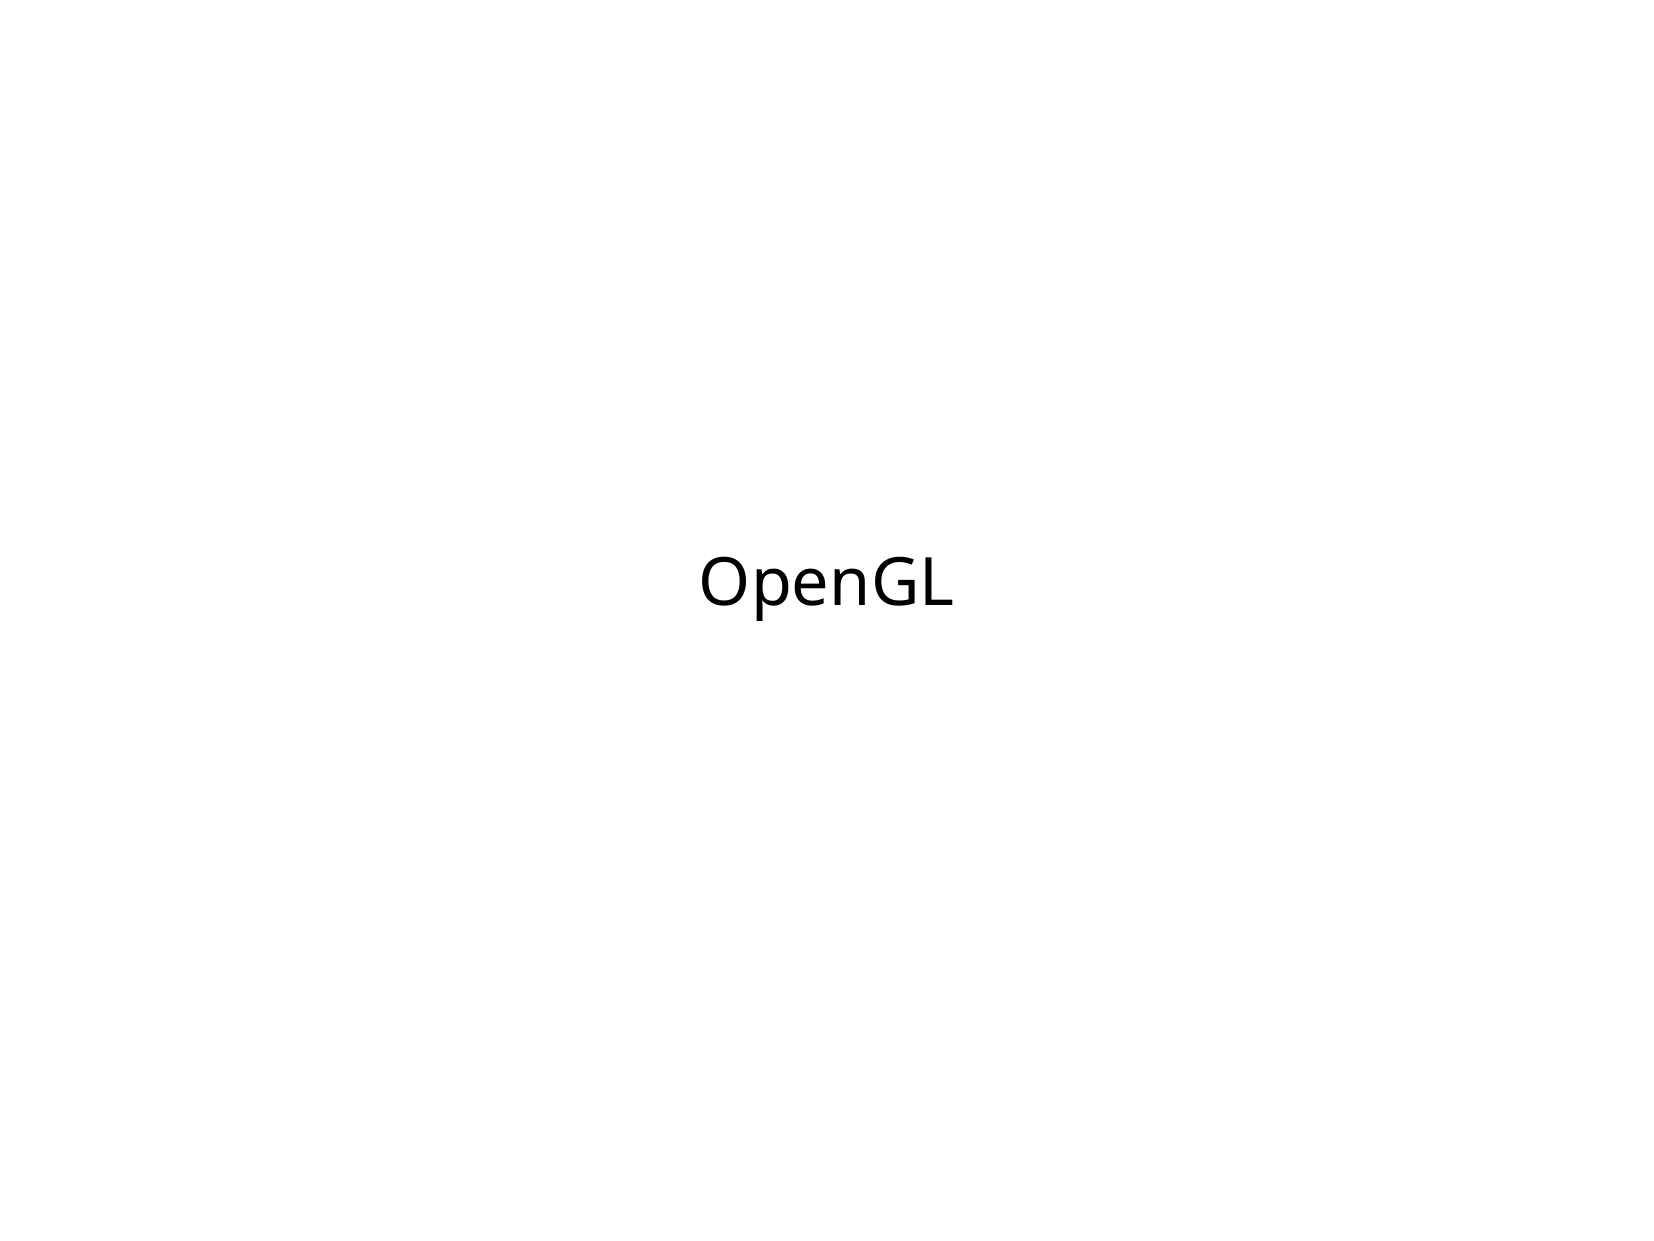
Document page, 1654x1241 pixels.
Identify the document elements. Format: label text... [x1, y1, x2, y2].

subtitle OpenGL [82, 56, 1571, 1102]
